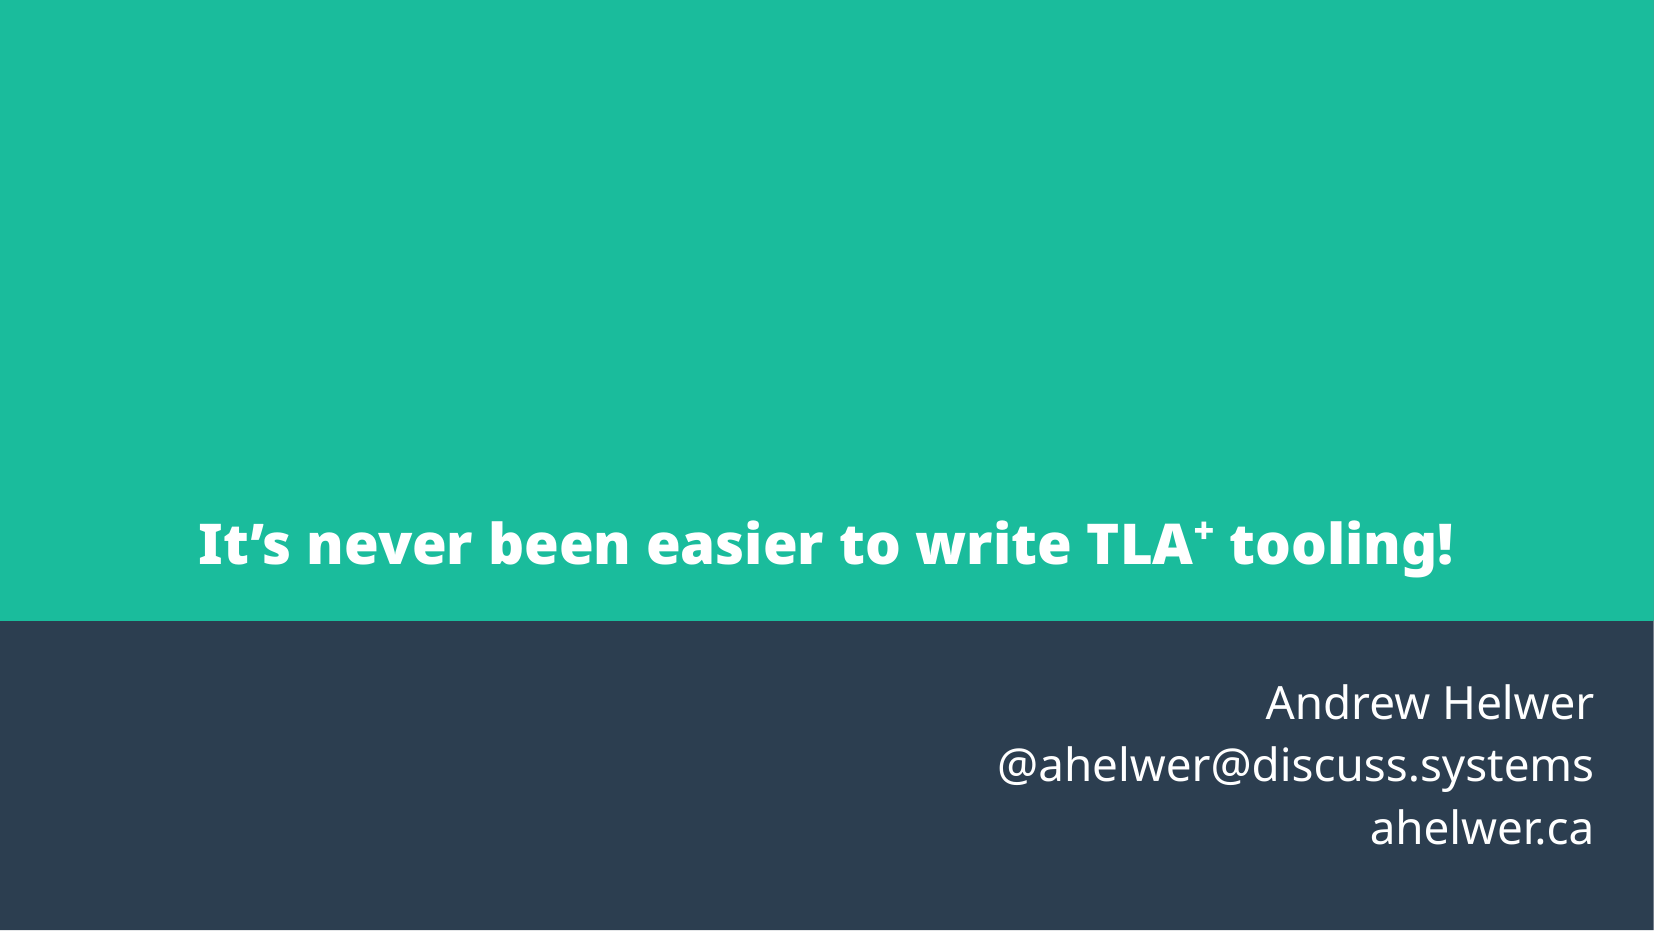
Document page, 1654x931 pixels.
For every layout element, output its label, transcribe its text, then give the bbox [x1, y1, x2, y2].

subtitle Andrew Helwer @ahelwer@discuss.systems ahelwer.ca [59, 642, 1595, 886]
title It’s never been easier to write TLA⁺ tooling! [59, 465, 1595, 583]
